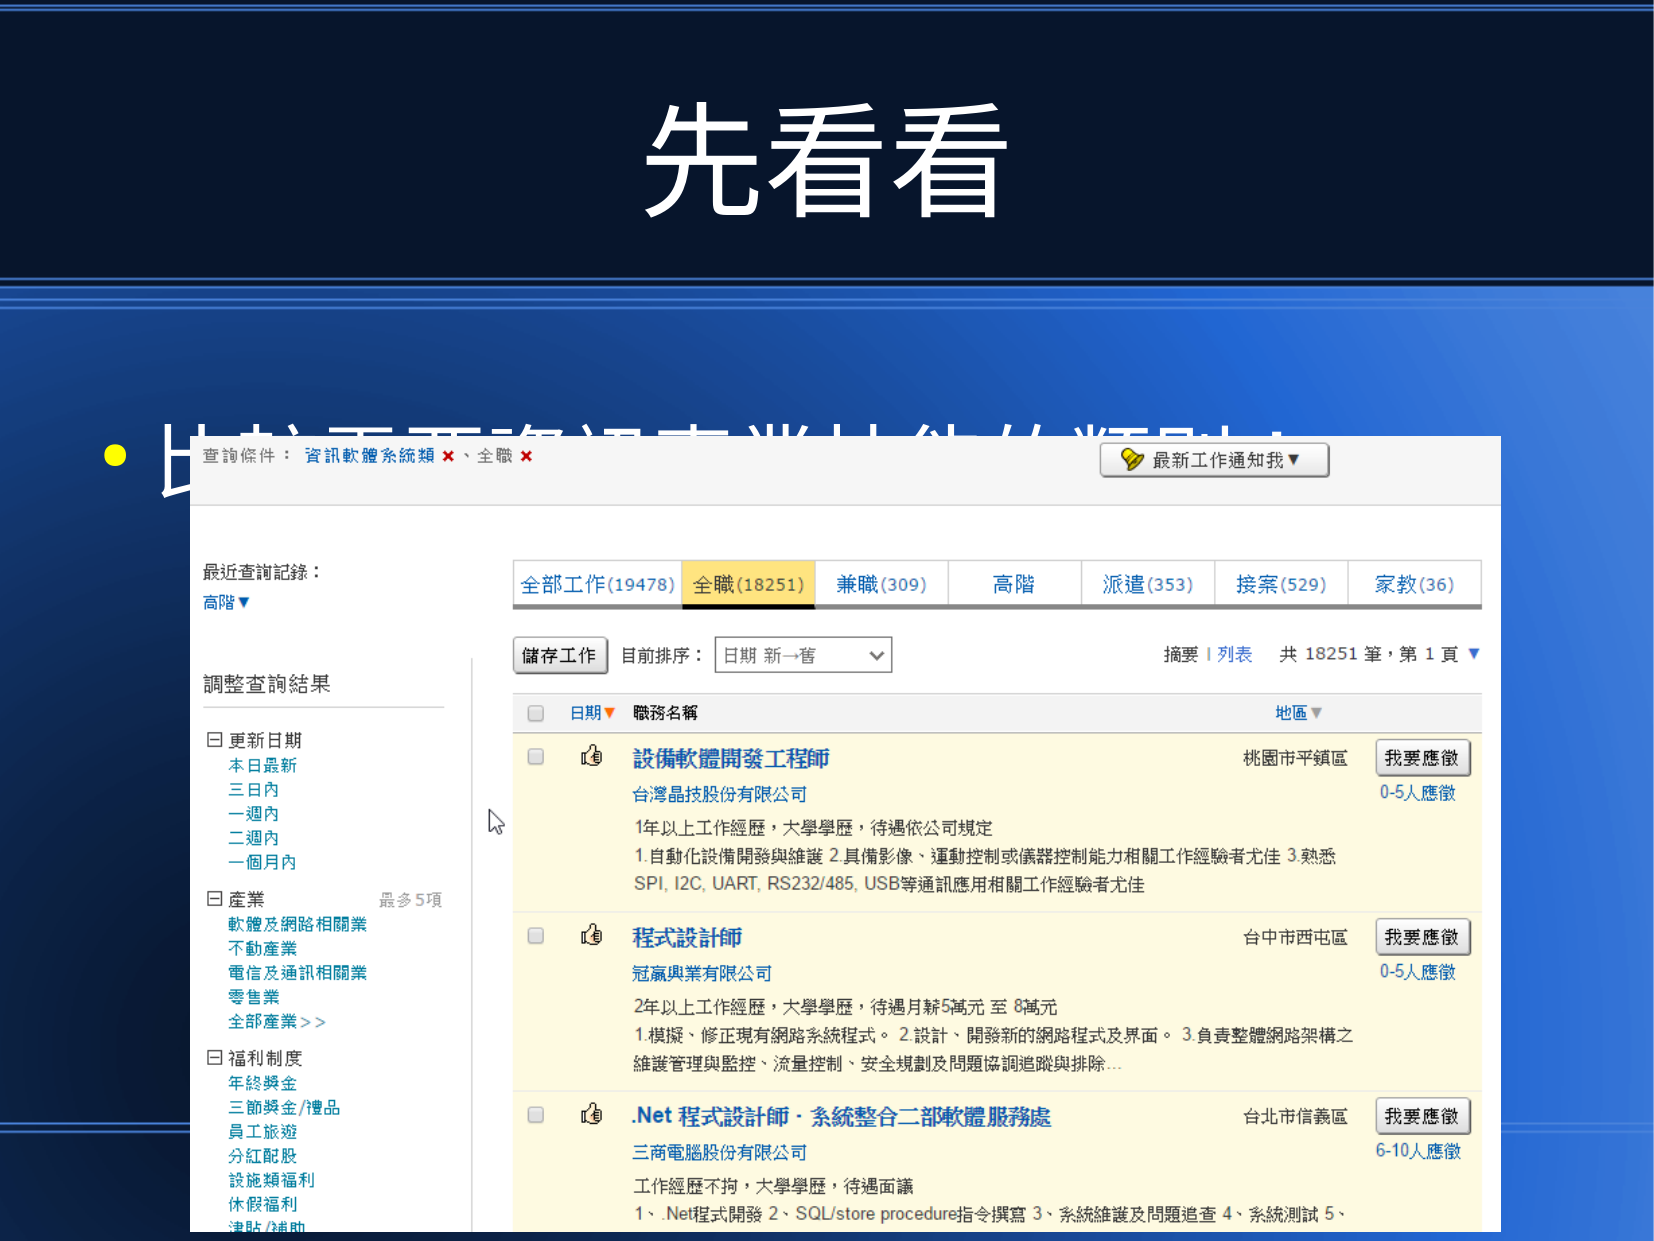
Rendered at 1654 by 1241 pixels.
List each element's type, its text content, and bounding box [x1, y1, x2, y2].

list 比較需要資訊專業技能的類別！ [82, 337, 1571, 1241]
title 先看看 [82, 49, 1571, 257]
picture [190, 436, 1501, 1232]
picture [0, 0, 1654, 1241]
